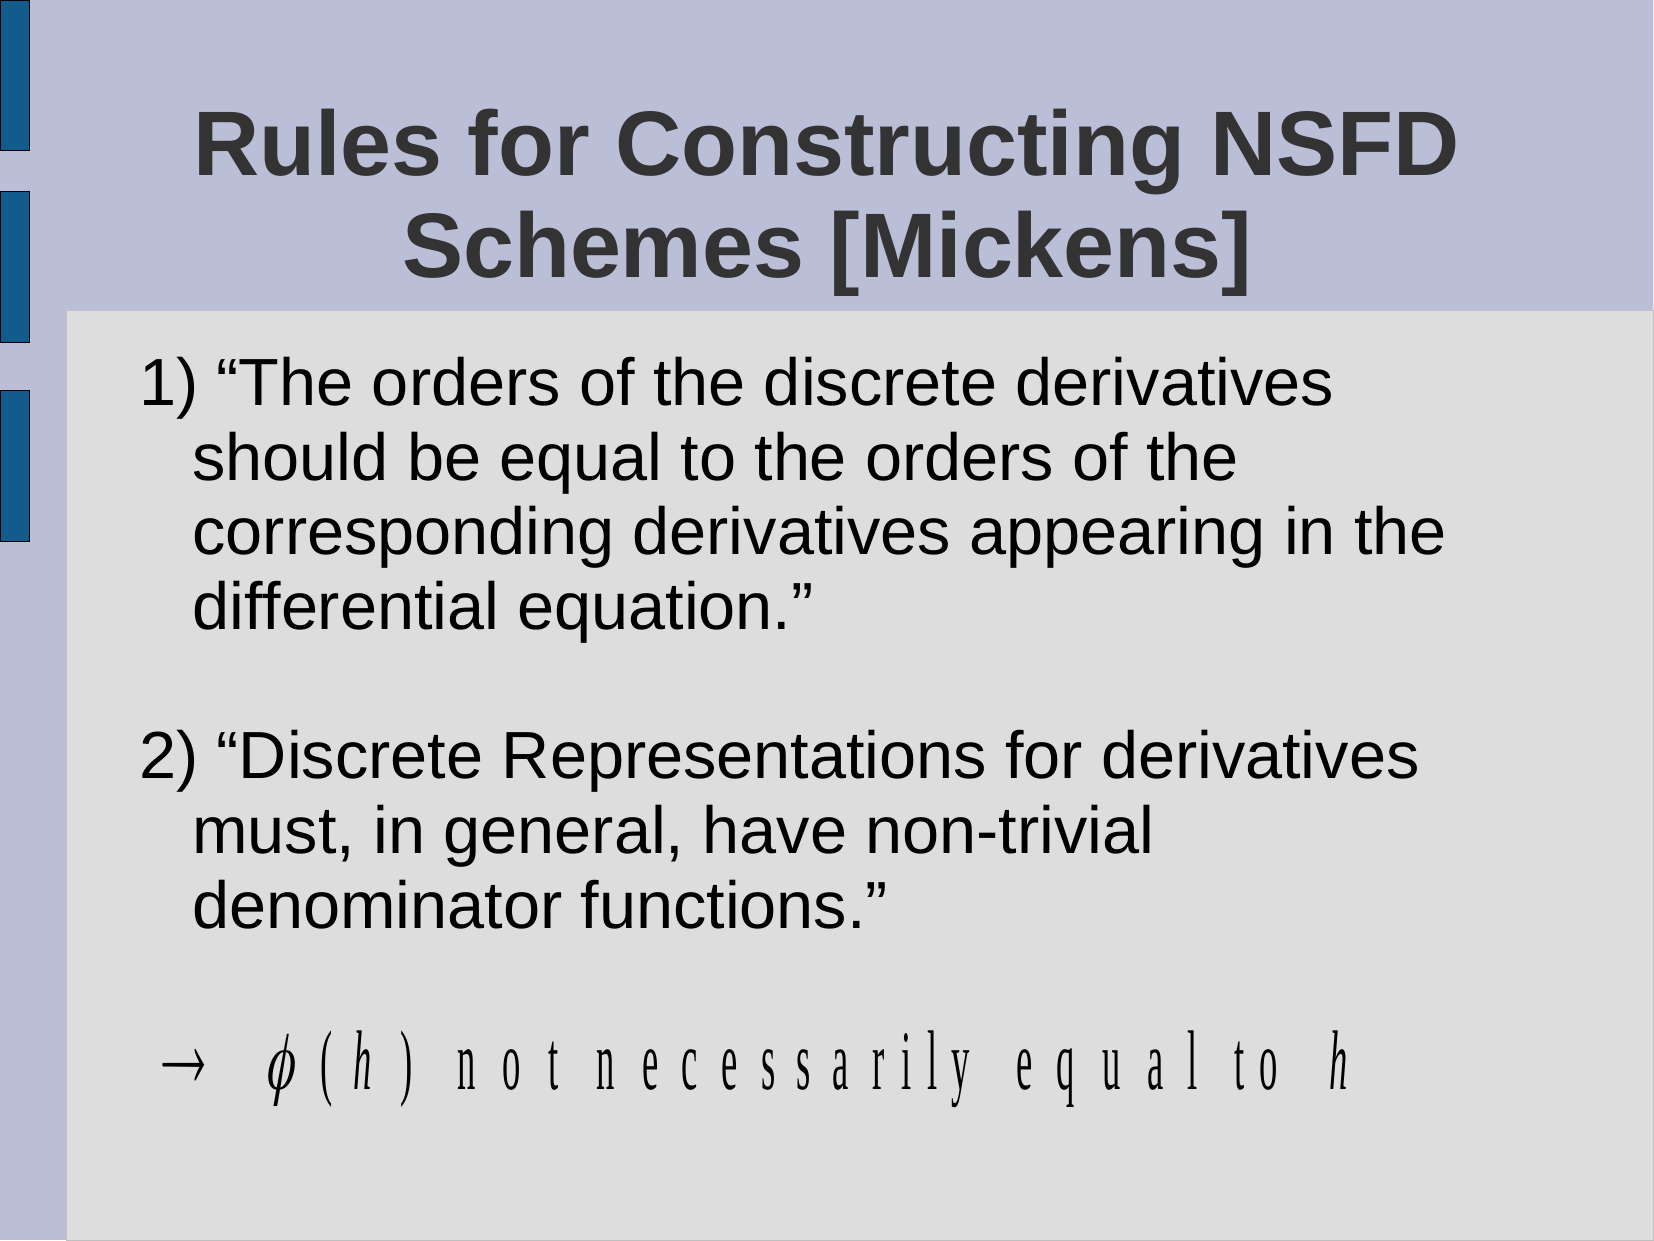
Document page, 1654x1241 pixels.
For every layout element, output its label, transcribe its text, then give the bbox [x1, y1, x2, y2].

title Rules for Constructing NSFD Schemes [Mickens] [121, 91, 1534, 299]
list 1) “The orders of the discrete derivatives should be equal to the orders of the corresponding derivatives appearing in the differential equation.” 2) “Discrete Representations for derivatives must, in general, have non-trivial denominator functions.” [121, 344, 1534, 1127]
picture [150, 1012, 1388, 1126]
